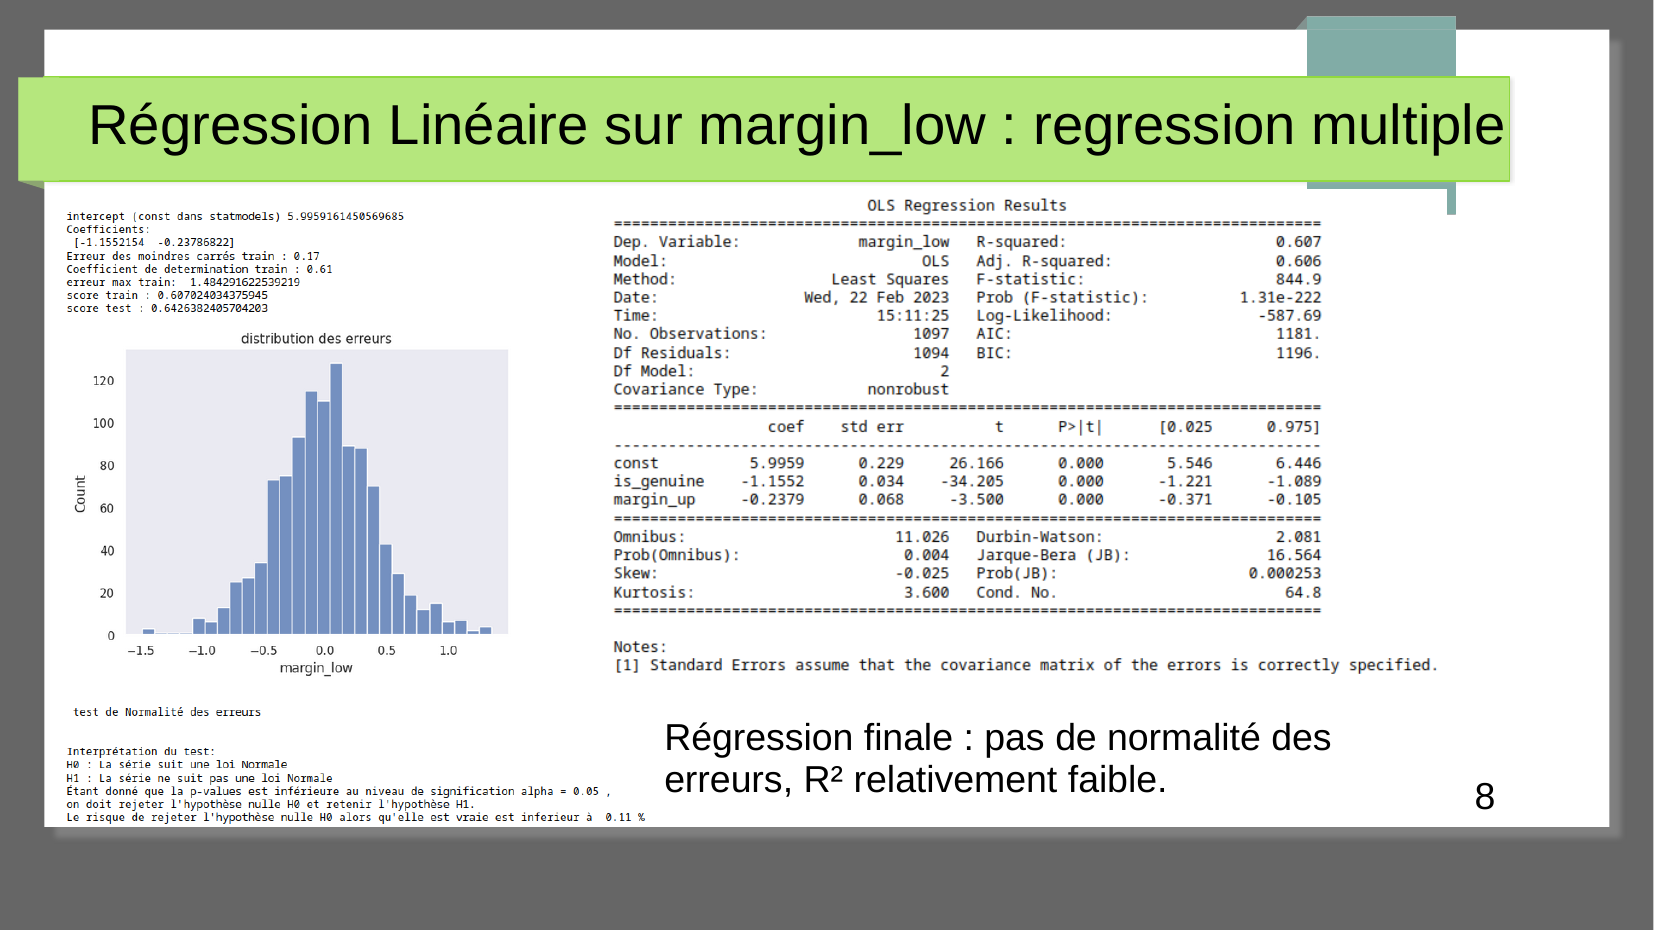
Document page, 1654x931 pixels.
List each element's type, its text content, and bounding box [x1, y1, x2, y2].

text_box <numéro> [1459, 767, 1654, 827]
text_box Régression finale : pas de normalité des erreurs, R² relativement faible. [649, 708, 1418, 808]
title Régression Linéaire sur margin_low : regression multiple [88, 73, 1506, 178]
picture [59, 189, 1447, 825]
